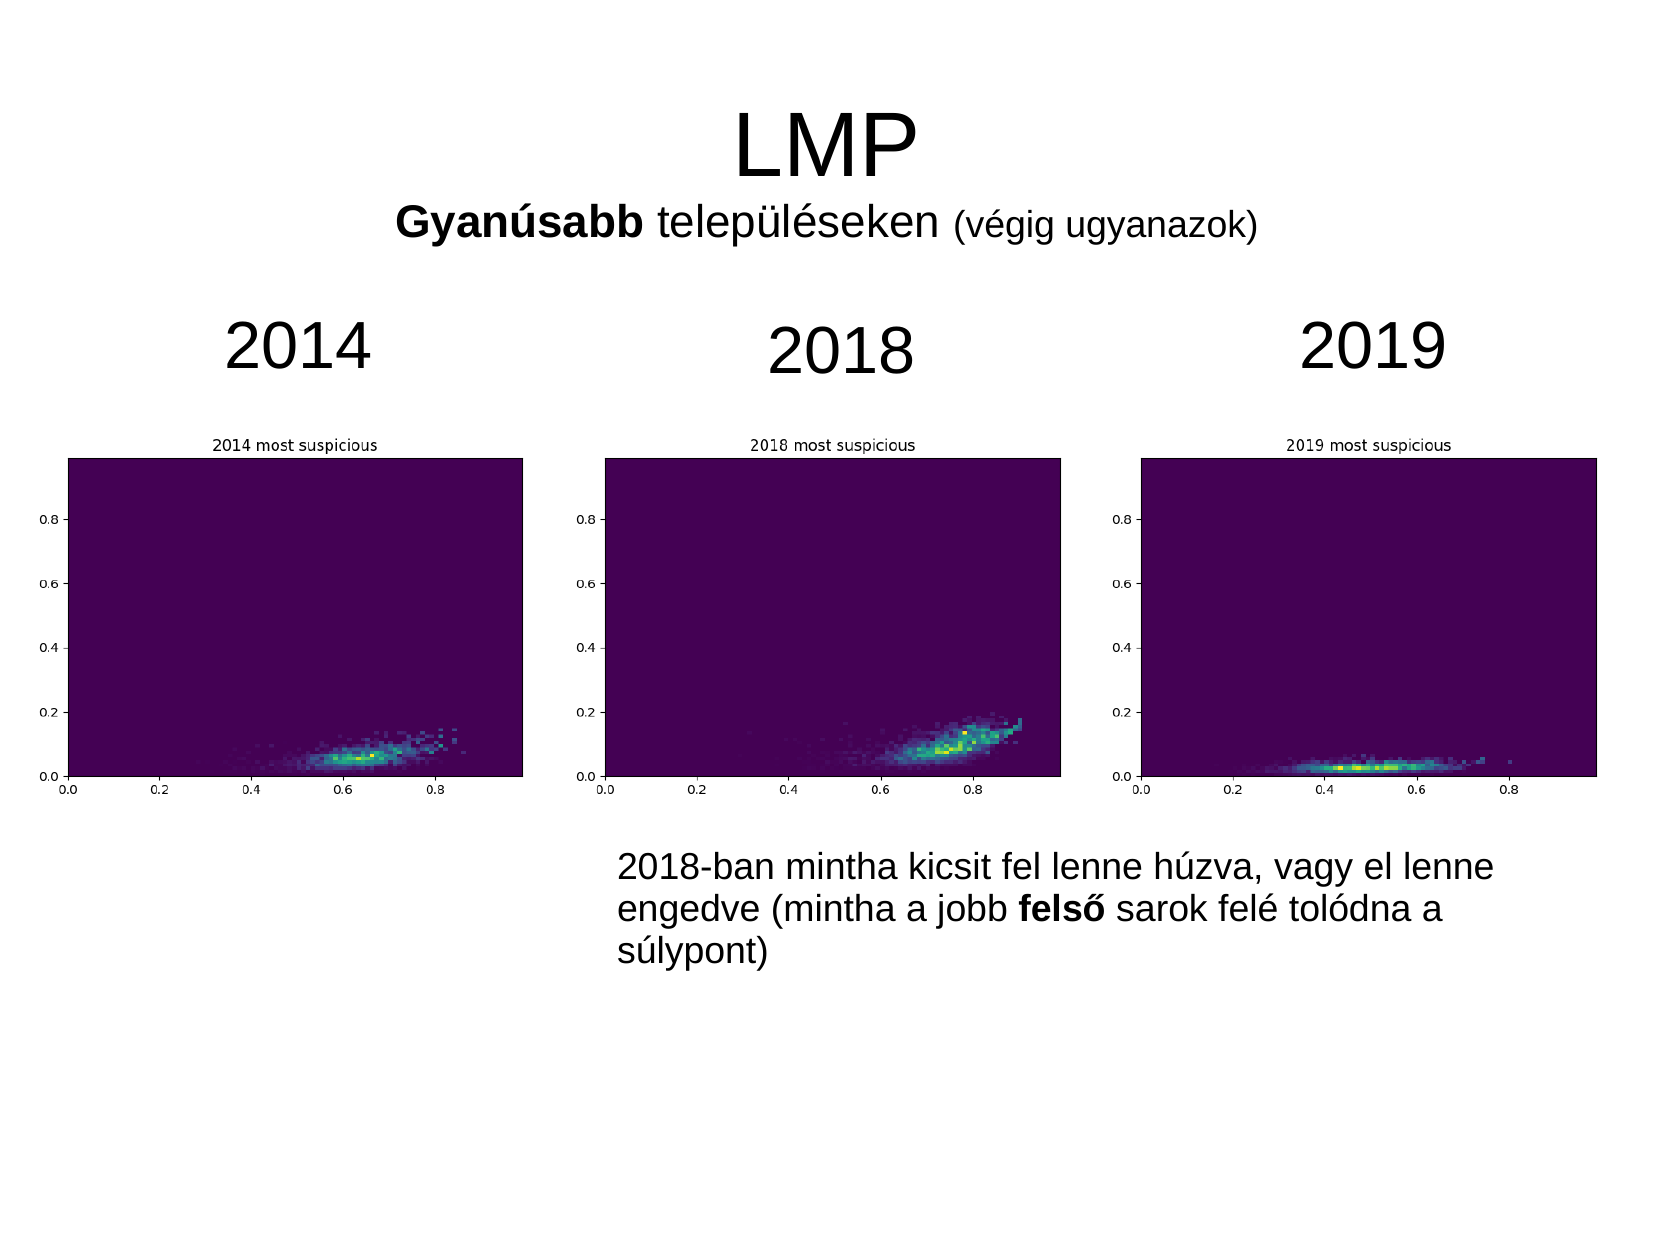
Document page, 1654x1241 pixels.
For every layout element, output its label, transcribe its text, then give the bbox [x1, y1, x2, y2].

picture [0, 408, 1654, 821]
list 2018 [696, 312, 945, 389]
title LMP Gyanúsabb településeken (végig ugyanazok) [82, 67, 1571, 275]
list 2014 [153, 307, 402, 384]
list 2019 [1228, 307, 1477, 384]
text_box 2018-ban mintha kicsit fel lenne húzva, vagy el lenne engedve (mintha a jobb felső sarok felé tolódna a súlypont) [602, 838, 1595, 980]
